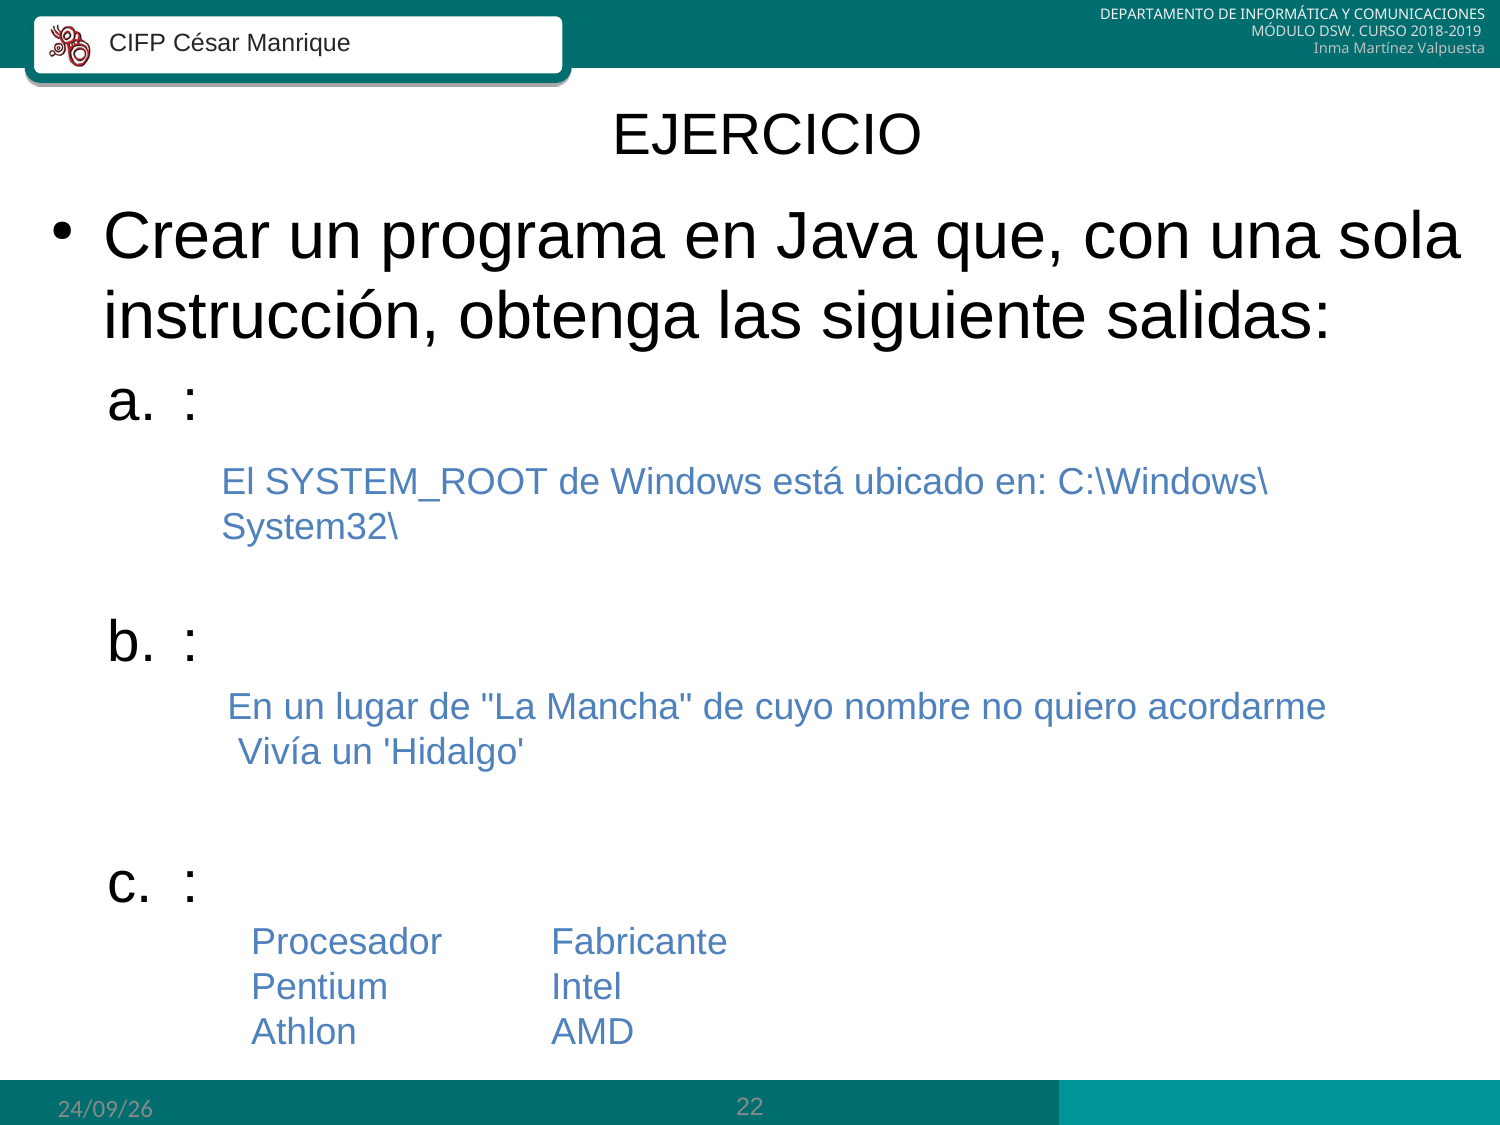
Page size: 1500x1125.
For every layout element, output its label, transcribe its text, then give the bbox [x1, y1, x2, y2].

text_box <número> [512, 1082, 988, 1125]
text_box 18/09/18 [42, 1085, 344, 1125]
text_box Procesador Fabricante Pentium Intel Athlon AMD [236, 909, 987, 1060]
text_box En un lugar de "La Mancha" de cuyo nombre no quiero acordarme Vivía un 'Hidalgo' [212, 674, 1430, 780]
list Crear un programa en Java que, con una sola instrucción, obtenga las siguiente salidas: : : : [17, 184, 1483, 1059]
text_box El SYSTEM_ROOT de Windows está ubicado en: C:\Windows\System32\ [206, 449, 1436, 556]
picture [47, 23, 93, 67]
title EJERCICIO [17, 90, 1483, 173]
